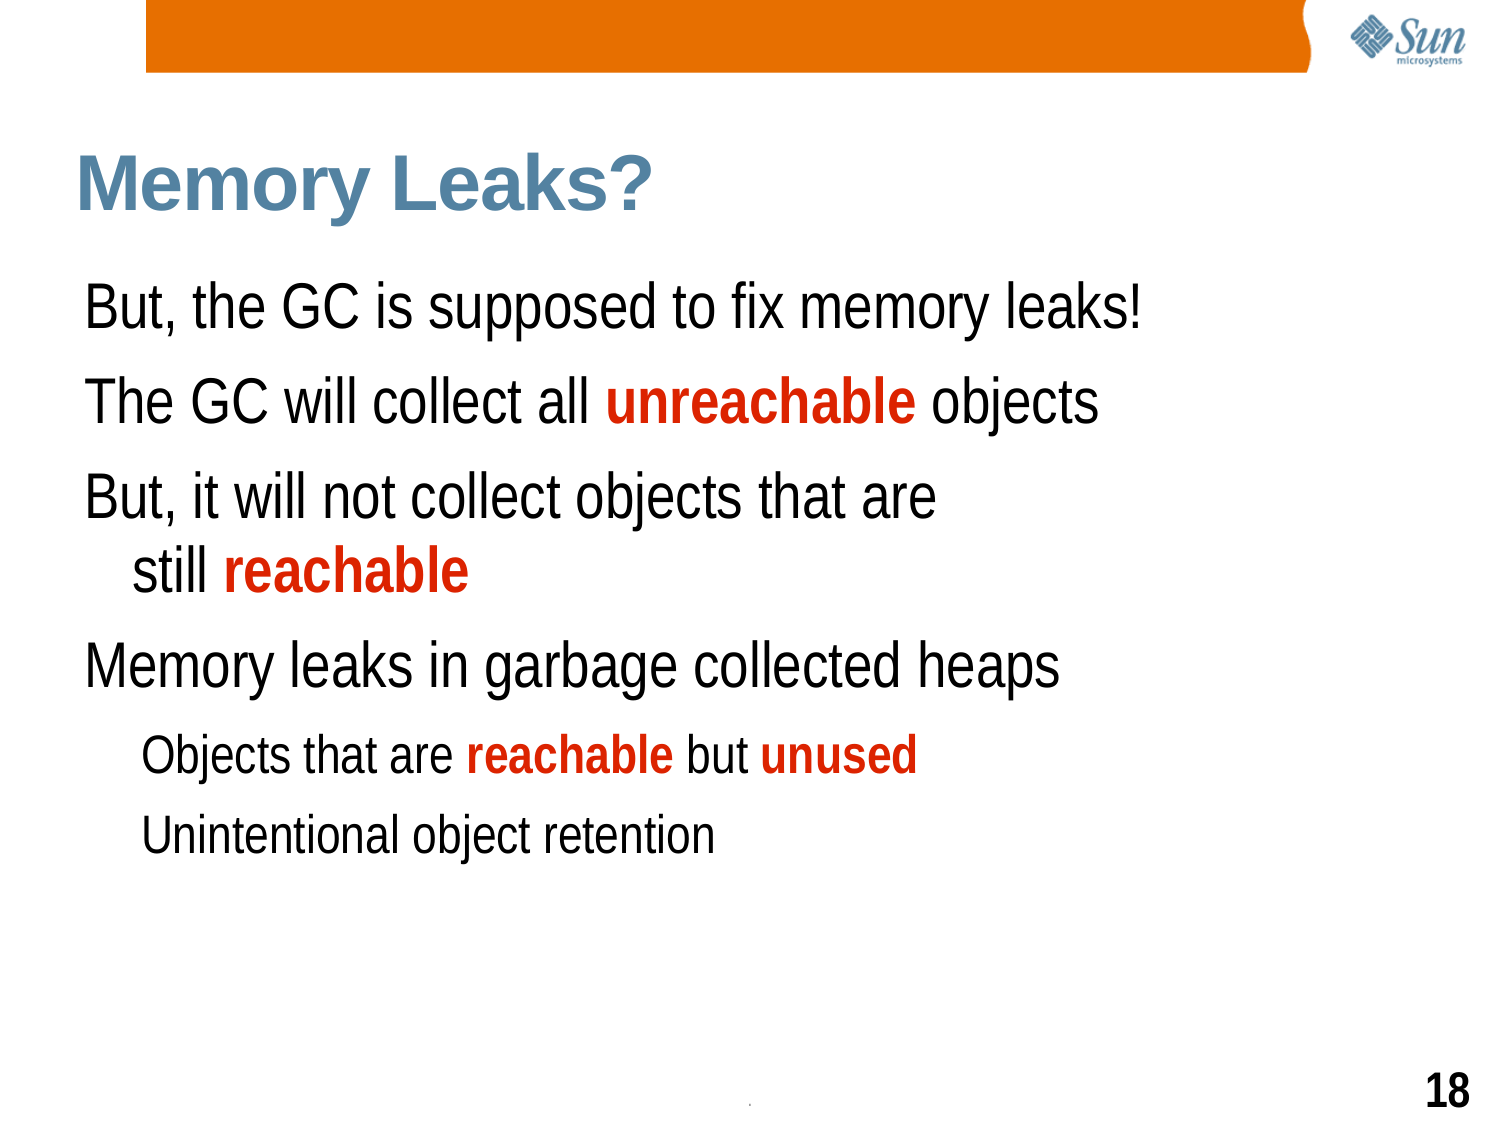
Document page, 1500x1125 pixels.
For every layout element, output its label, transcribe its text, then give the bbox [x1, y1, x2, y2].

picture [146, 0, 1500, 75]
list But, the GC is supposed to fix memory leaks! The GC will collect all unreachable objects But, it will not collect objects that are still reachable Memory leaks in garbage collected heaps Objects that are reachable but unused Unintentional object retention [64, 268, 1402, 1028]
title Memory Leaks? [75, 146, 1438, 251]
